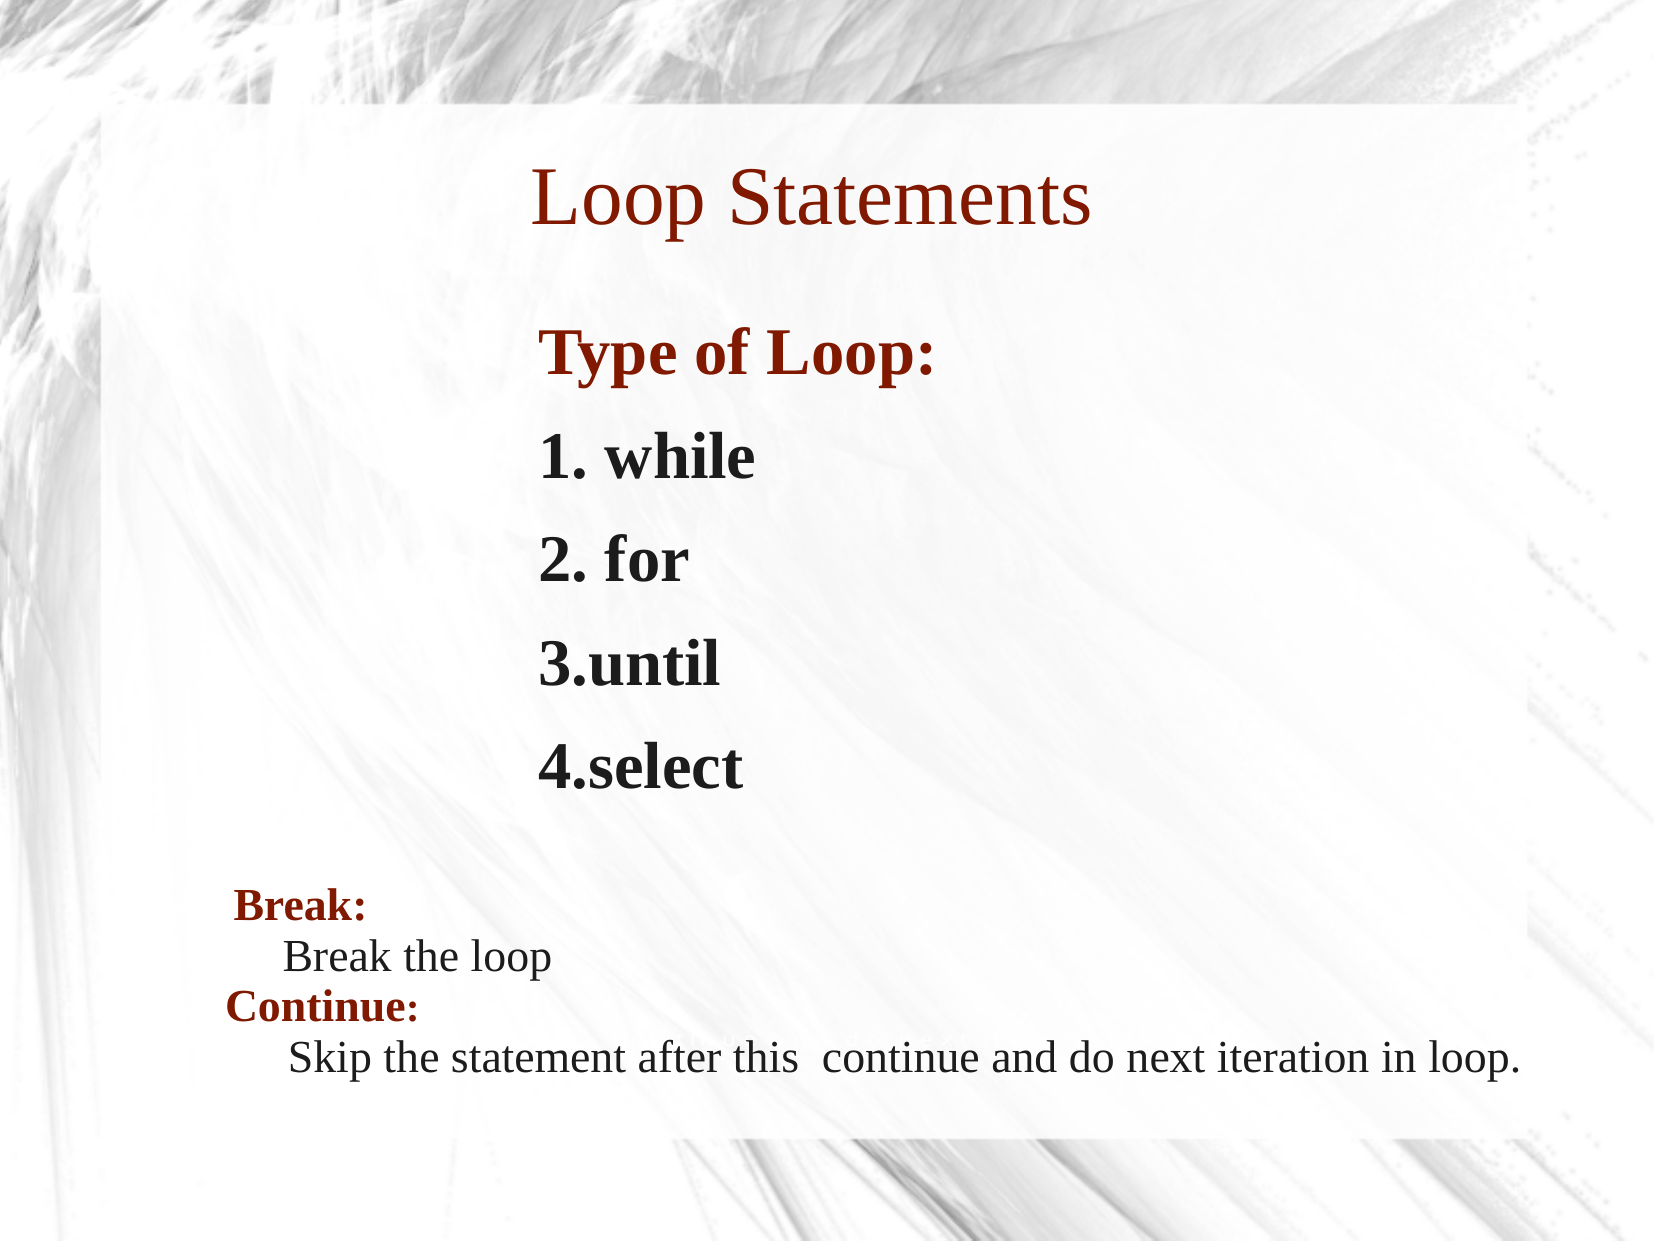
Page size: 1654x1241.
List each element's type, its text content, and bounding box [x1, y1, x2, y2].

picture [0, 0, 1654, 1241]
list Type of Loop: 1. while 2. for 3.until 4.select [538, 315, 1231, 822]
title Loop Statements [118, 112, 1506, 281]
